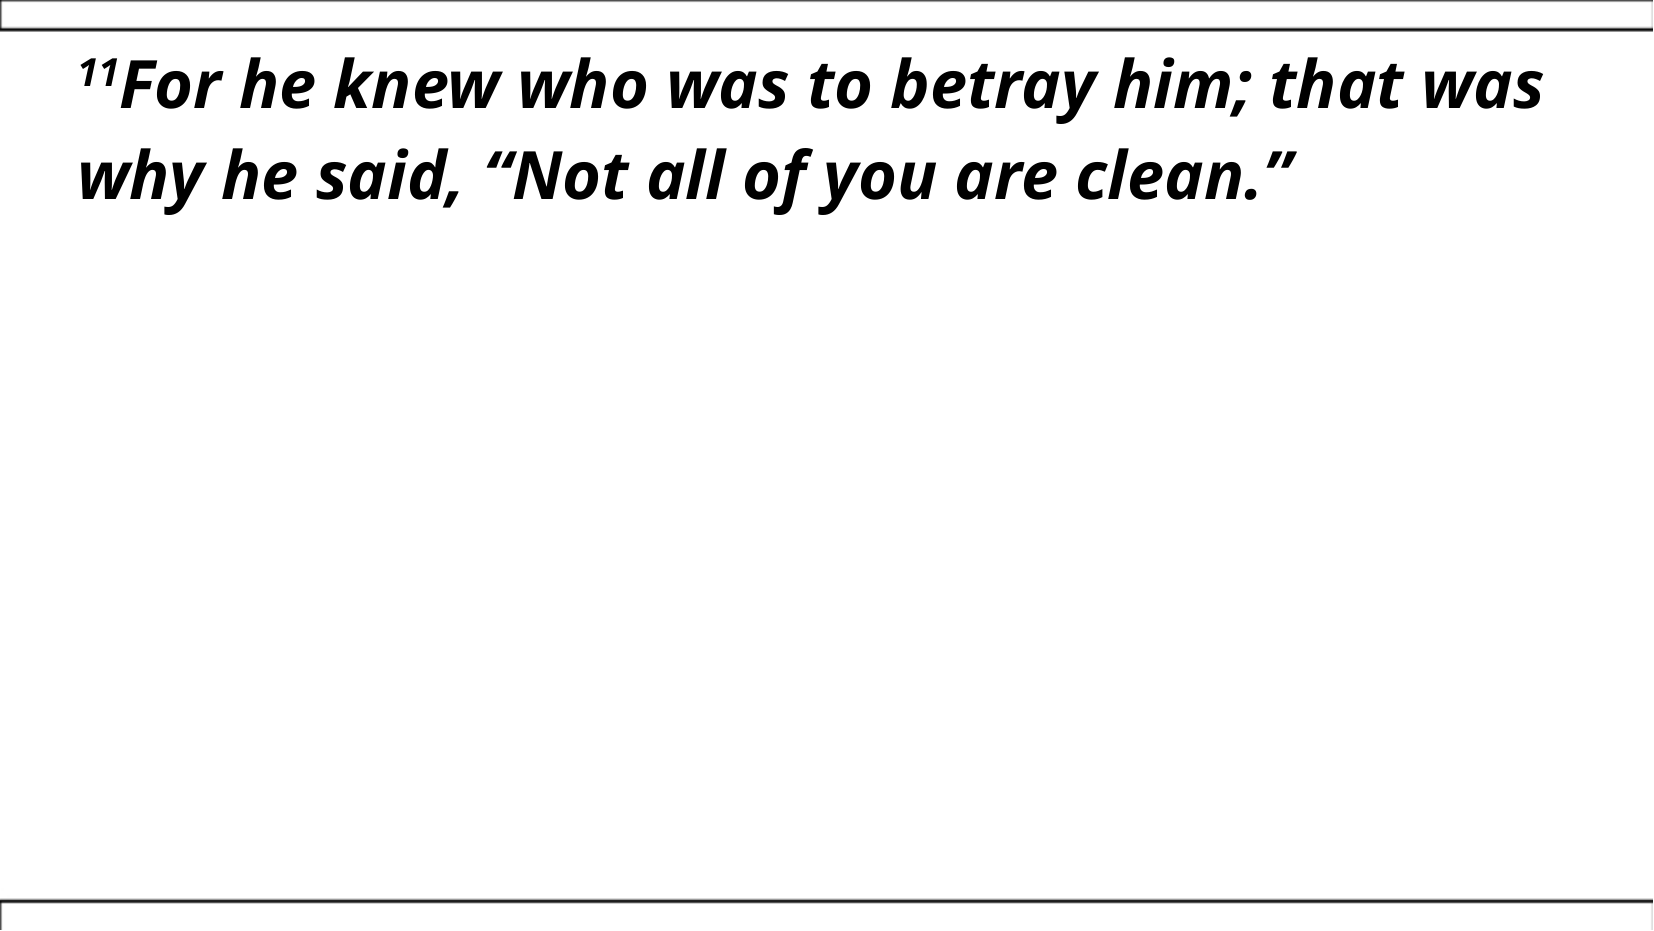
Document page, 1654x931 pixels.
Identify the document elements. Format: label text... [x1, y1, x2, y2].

picture [0, 0, 1653, 930]
text_box 11For he knew who was to betray him; that was why he said, “Not all of you are clean.” [62, 30, 1593, 223]
